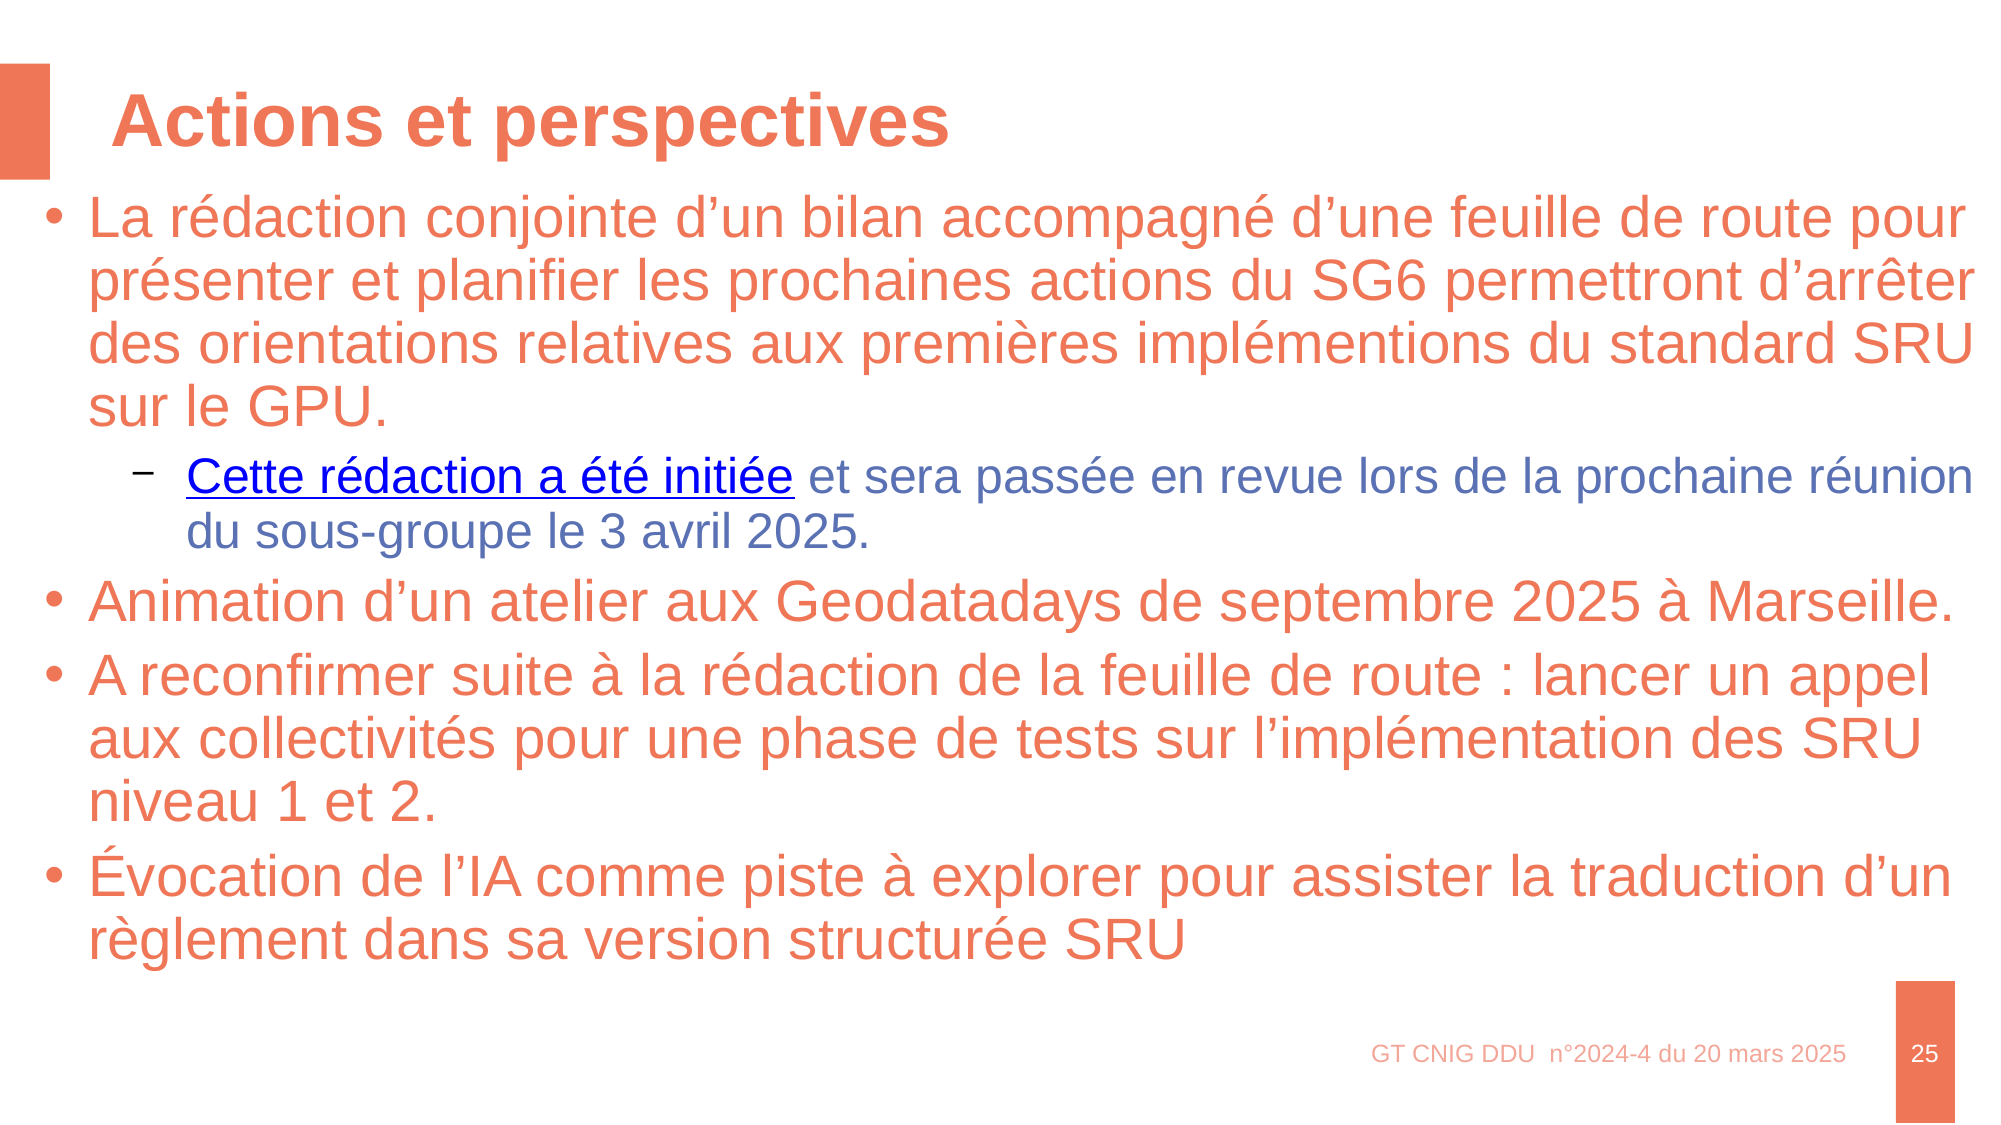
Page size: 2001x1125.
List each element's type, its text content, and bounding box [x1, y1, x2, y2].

title Actions et perspectives [74, 70, 1979, 174]
list La rédaction conjointe d’un bilan accompagné d’une feuille de route pour présenter et planifier les prochaines actions du SG6 permettront d’arrêter des orientations relatives aux premières implémentions du standard SRU sur le GPU. Cette rédaction a été initiée et sera passée en revue lors de la prochaine réunion du sous-groupe le 3 avril 2025. Animation d’un atelier aux Geodatadays de septembre 2025 à Marseille. A reconfirmer suite à la rédaction de la feuille de route : lancer un appel aux collectivités pour une phase de tests sur l’implémentation des SRU niveau 1 et 2. Évocation de l’IA comme piste à explorer pour assister la traduction d’un règlement dans sa version structurée SRU [29, 179, 2000, 1004]
